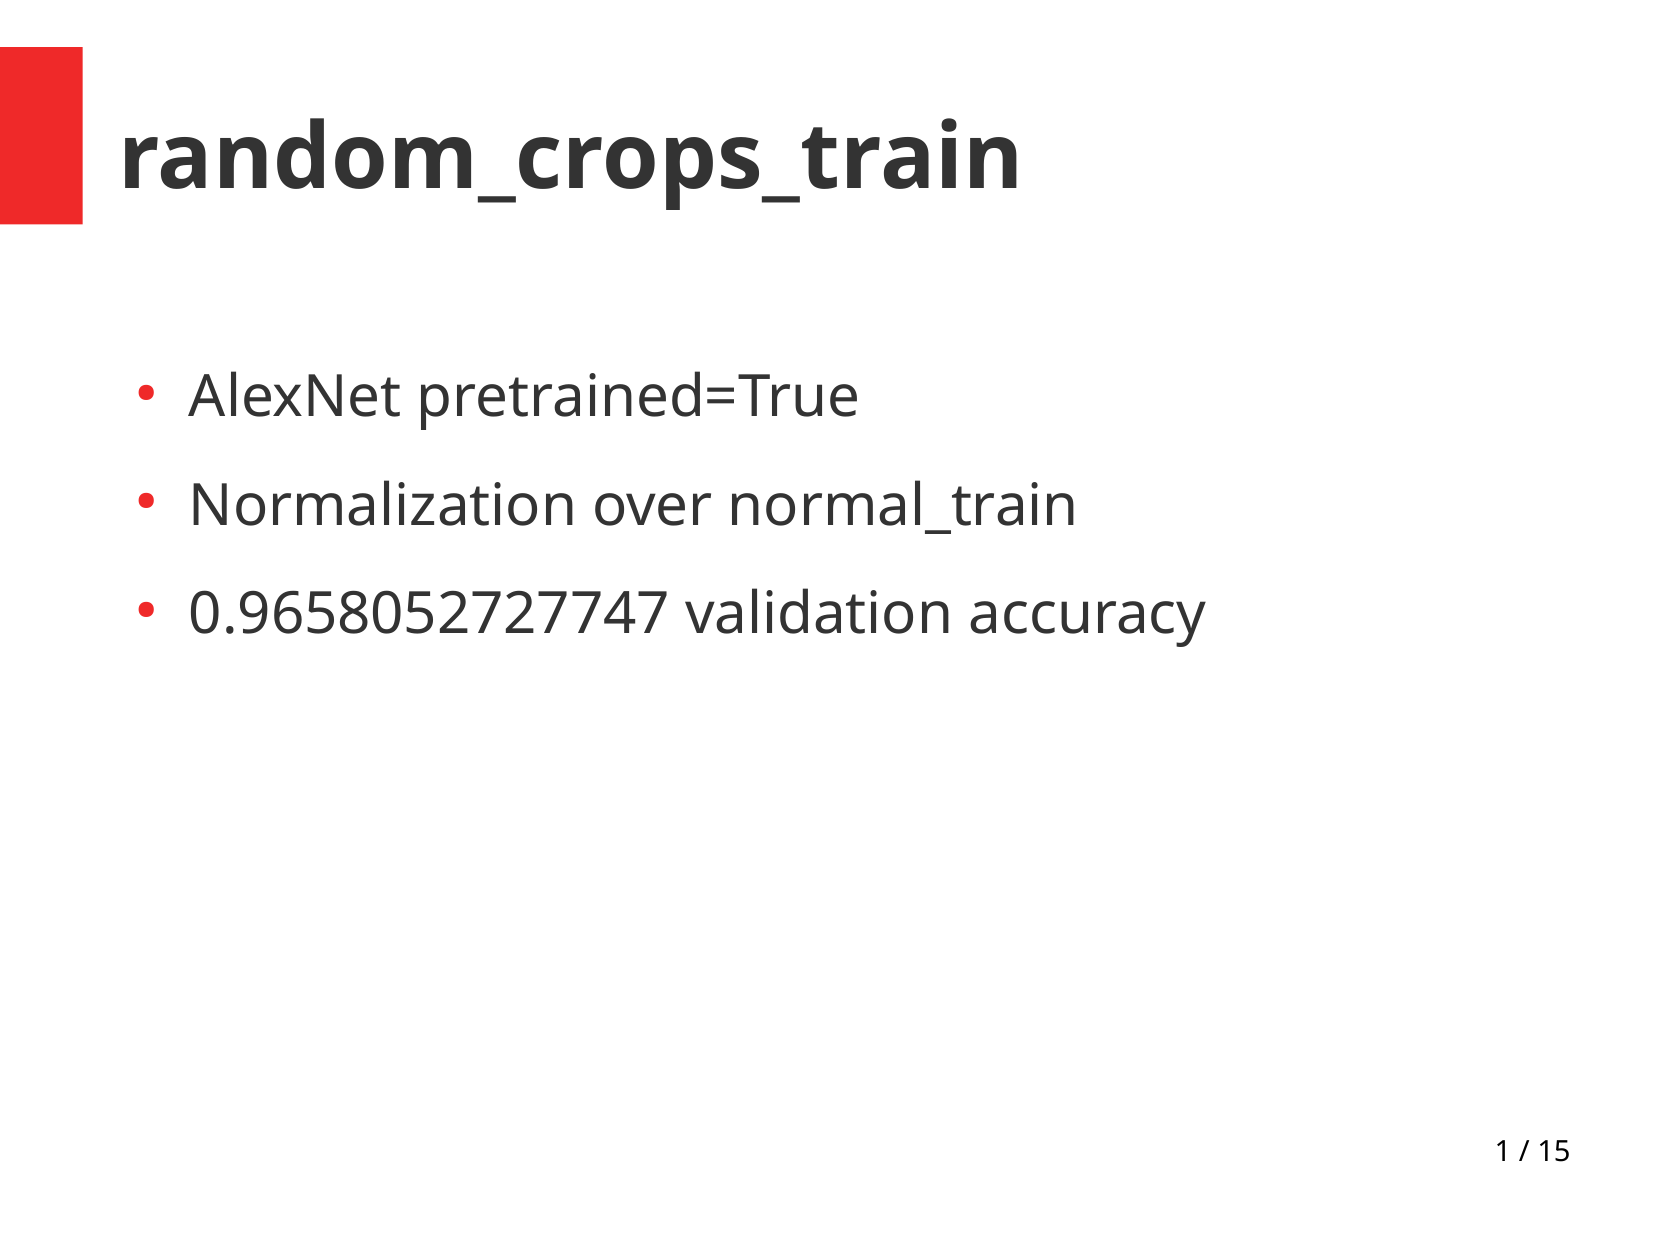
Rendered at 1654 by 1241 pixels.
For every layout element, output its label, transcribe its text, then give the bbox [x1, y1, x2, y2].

title random_crops_train [118, 49, 1571, 257]
list AlexNet pretrained=True Normalization over normal_train 0.9658052727747 validation accuracy [118, 354, 1536, 1074]
